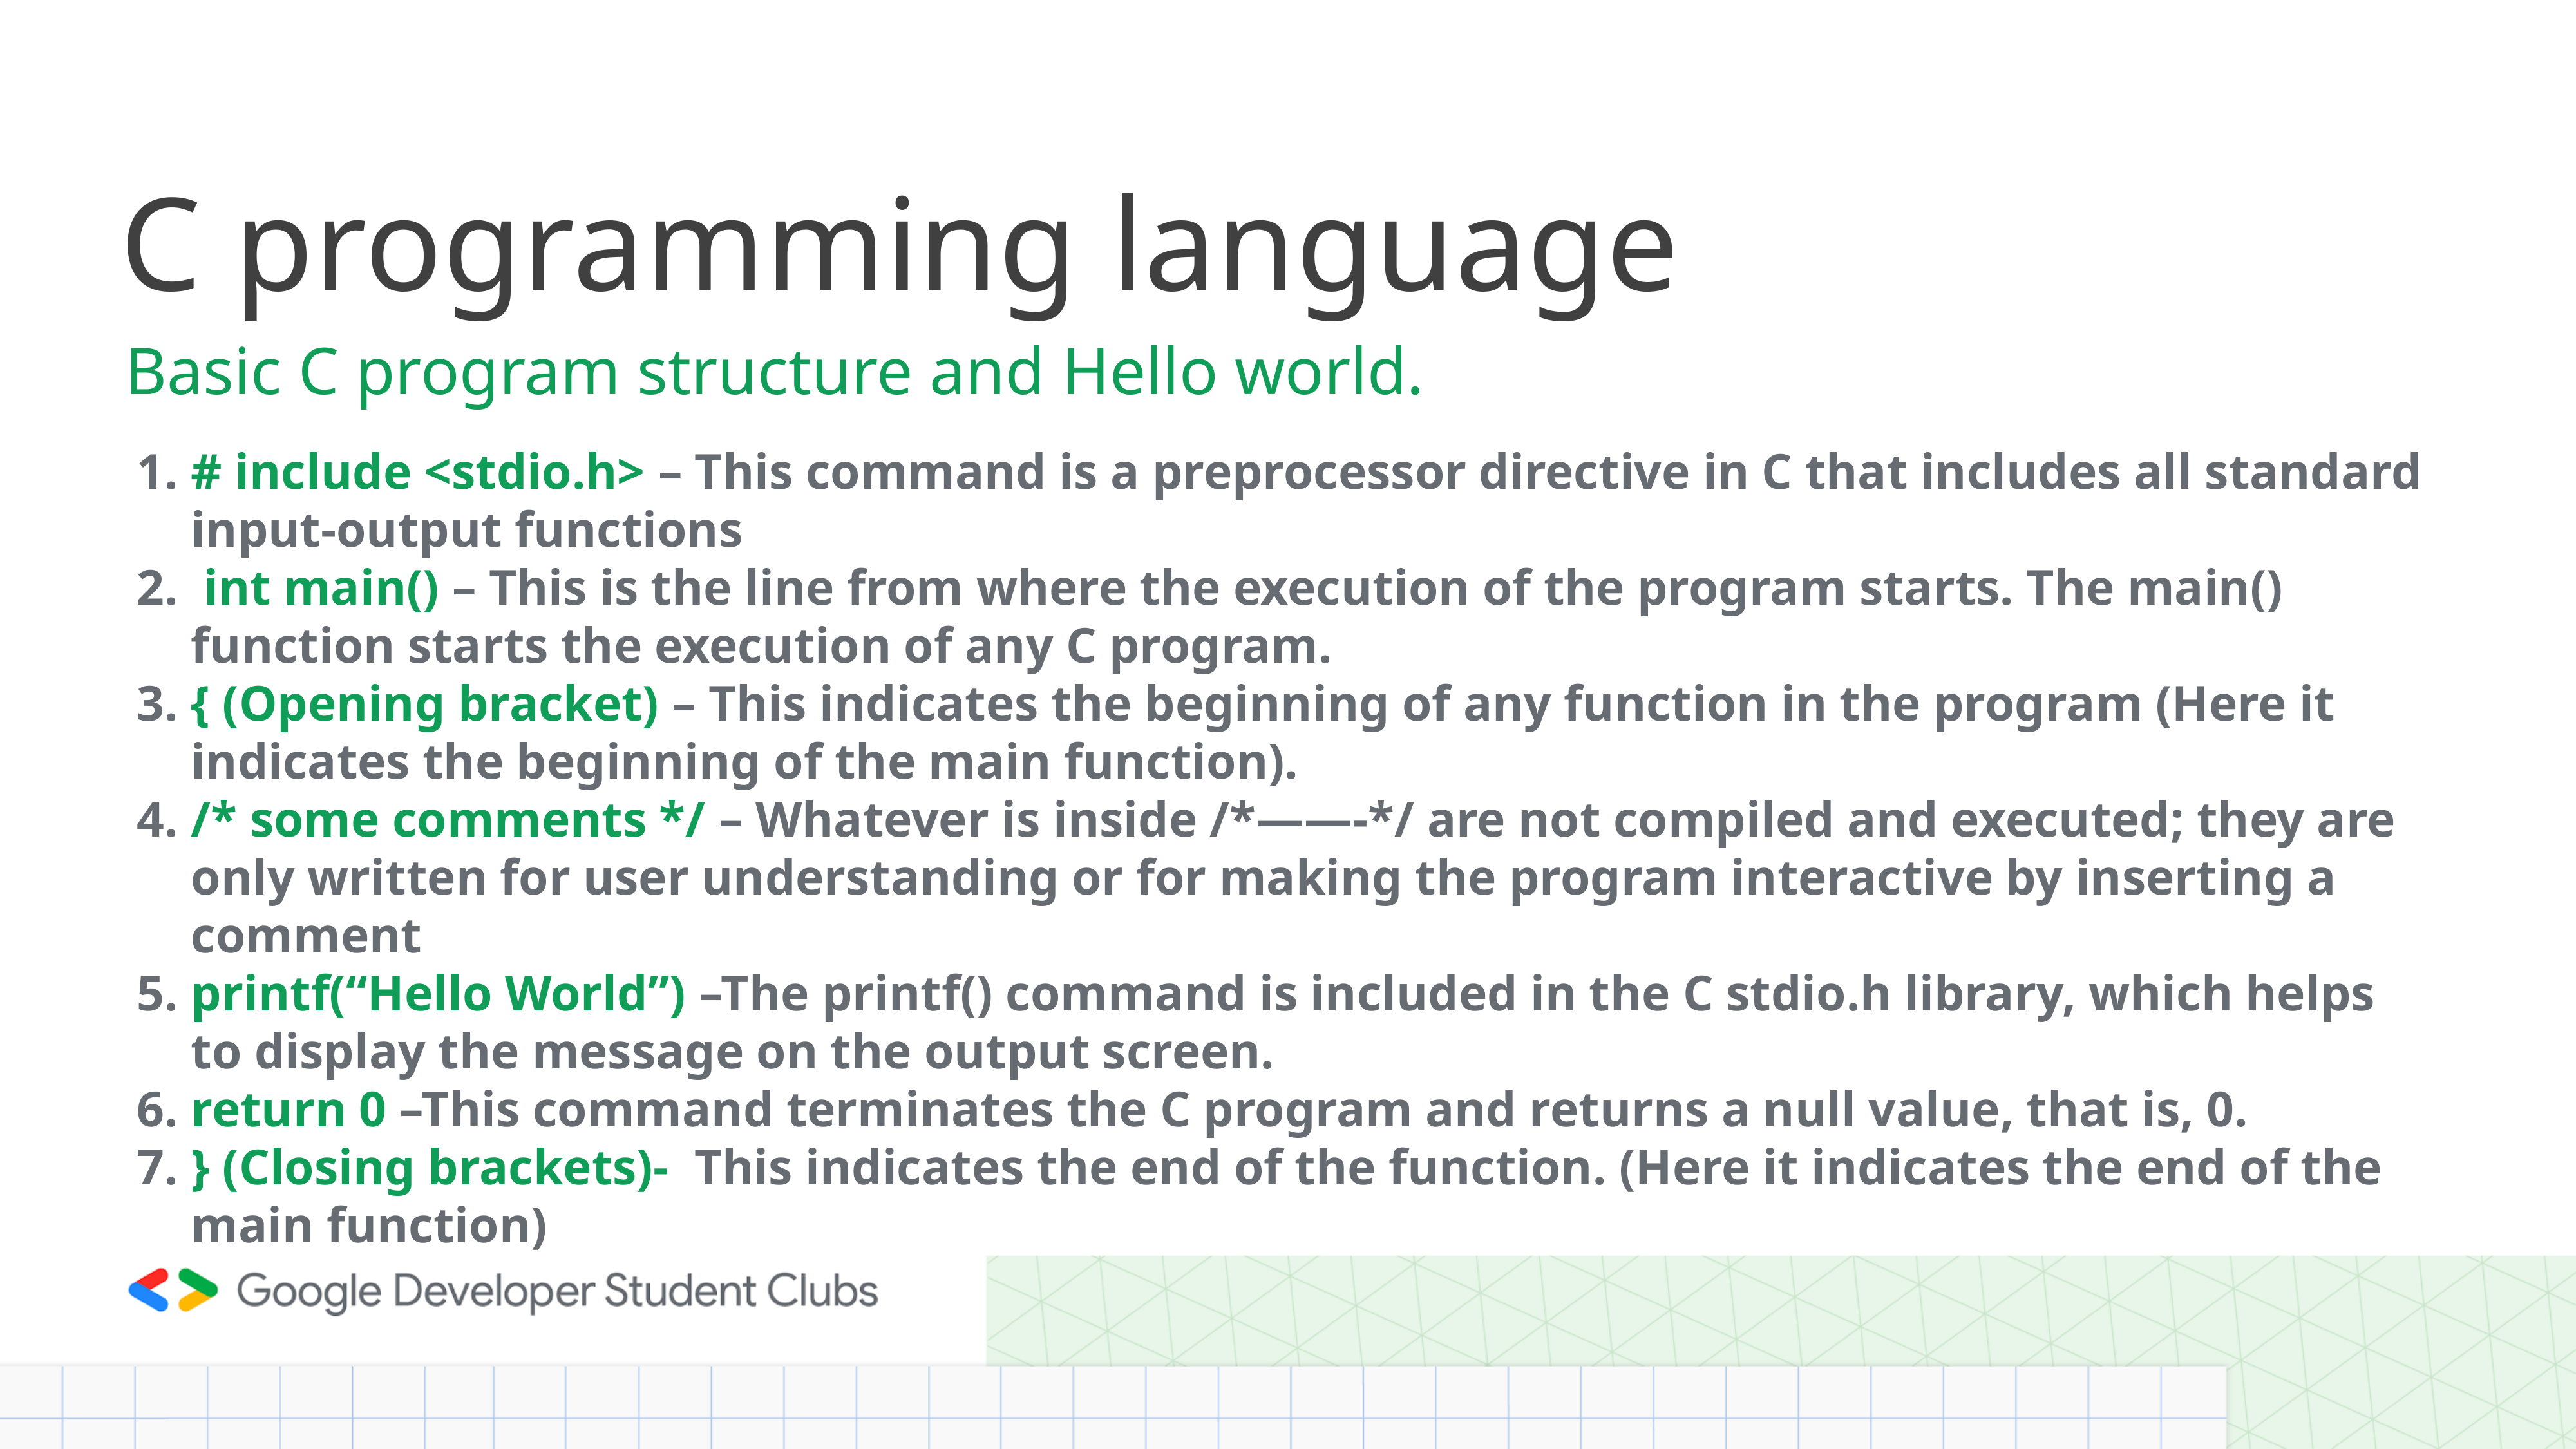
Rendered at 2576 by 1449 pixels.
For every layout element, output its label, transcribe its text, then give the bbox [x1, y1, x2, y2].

list # include <stdio.h> – This command is a preprocessor directive in C that includes all standard input-output functions int main() – This is the line from where the execution of the program starts. The main() function starts the execution of any C program. { (Opening bracket) – This indicates the beginning of any function in the program (Here it indicates the beginning of the main function). /* some comments */ – Whatever is inside /*——-*/ are not compiled and executed; they are only written for user understanding or for making the program interactive by inserting a comment printf(“Hello World”) –The printf() command is included in the C stdio.h library, which helps to display the message on the output screen. return 0 –This command terminates the C program and returns a null value, that is, 0. } (Closing brackets)- This indicates the end of the function. (Here it indicates the end of the main function) [127, 431, 2441, 1211]
subtitle Basic C program structure and Hello world. [115, 320, 2441, 1180]
title C programming language [94, 136, 2414, 430]
picture [0, 0, 2576, 1449]
